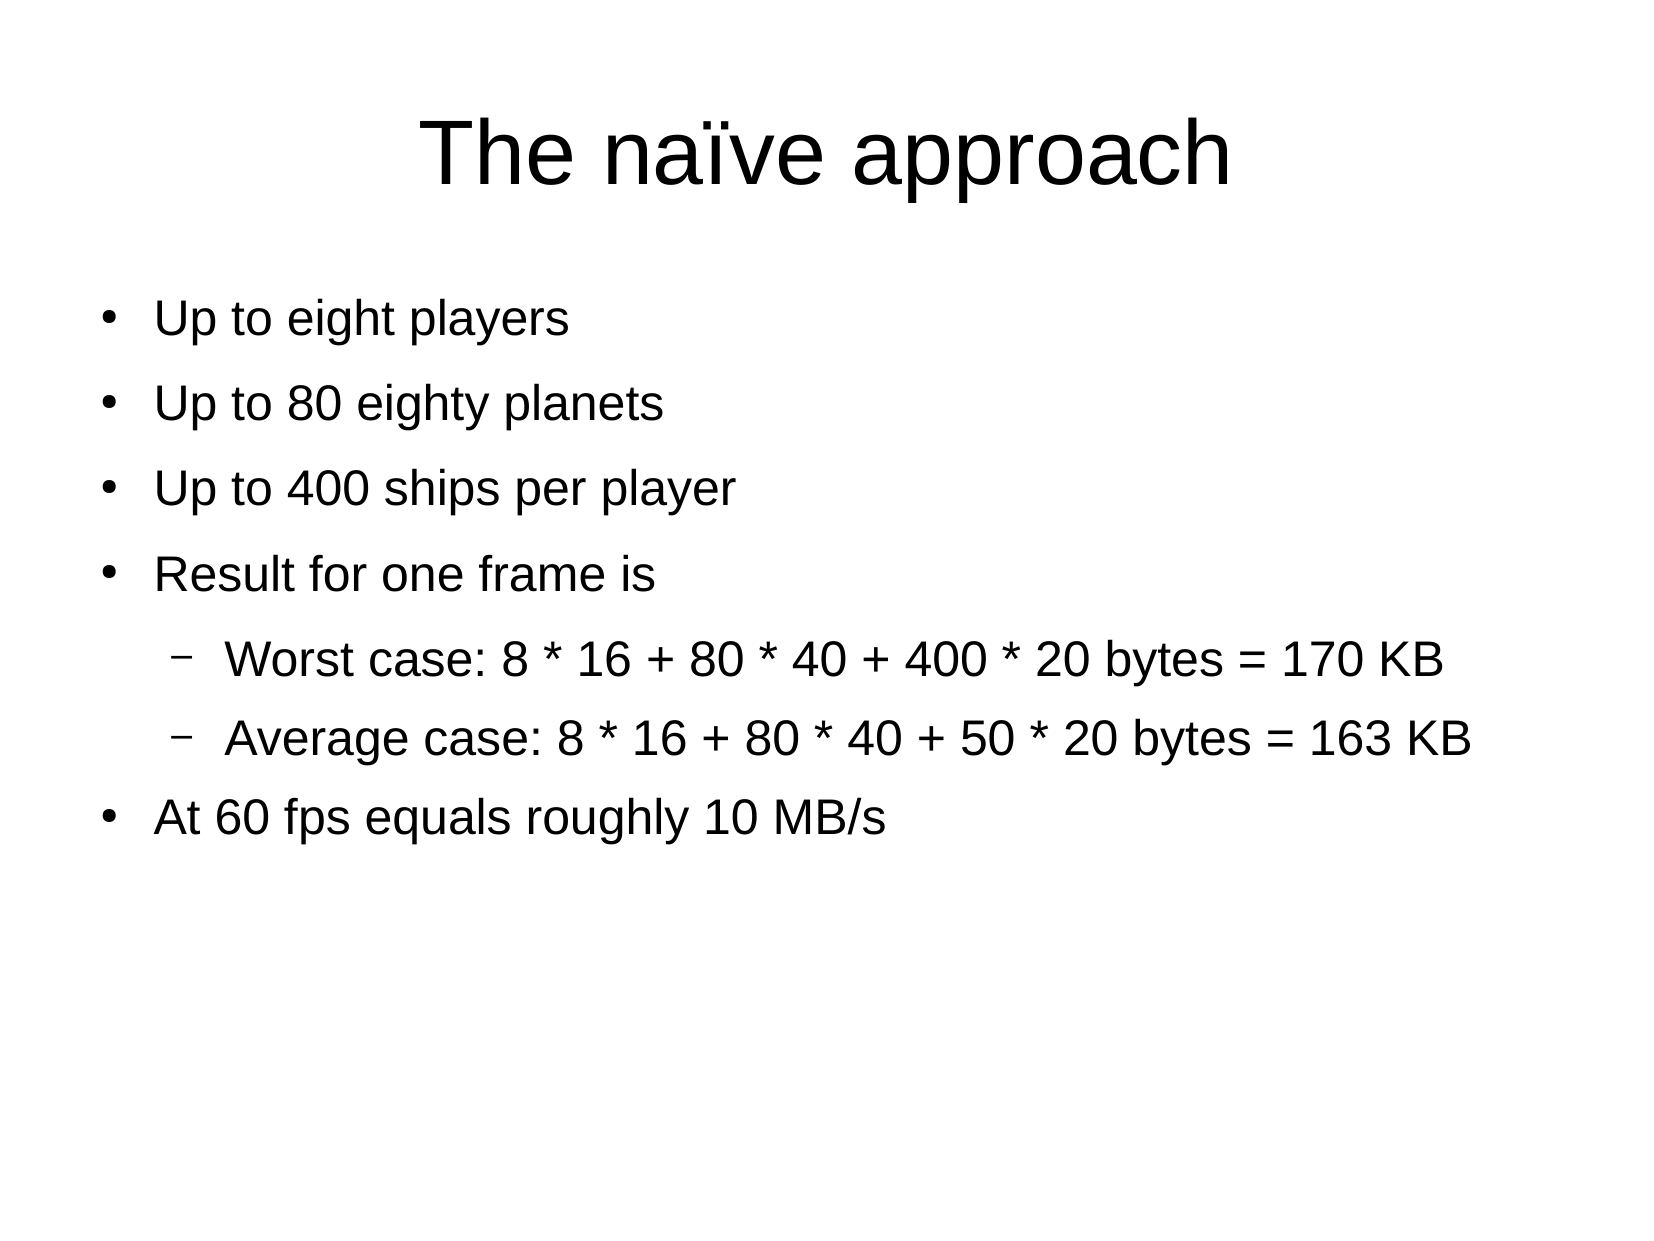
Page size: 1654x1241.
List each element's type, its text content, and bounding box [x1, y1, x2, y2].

list Up to eight players Up to 80 eighty planets Up to 400 ships per player Result for one frame is Worst case: 8 * 16 + 80 * 40 + 400 * 20 bytes = 170 KB Average case: 8 * 16 + 80 * 40 + 50 * 20 bytes = 163 KB At 60 fps equals roughly 10 MB/s [82, 290, 1571, 1109]
title The naïve approach [82, 49, 1571, 257]
